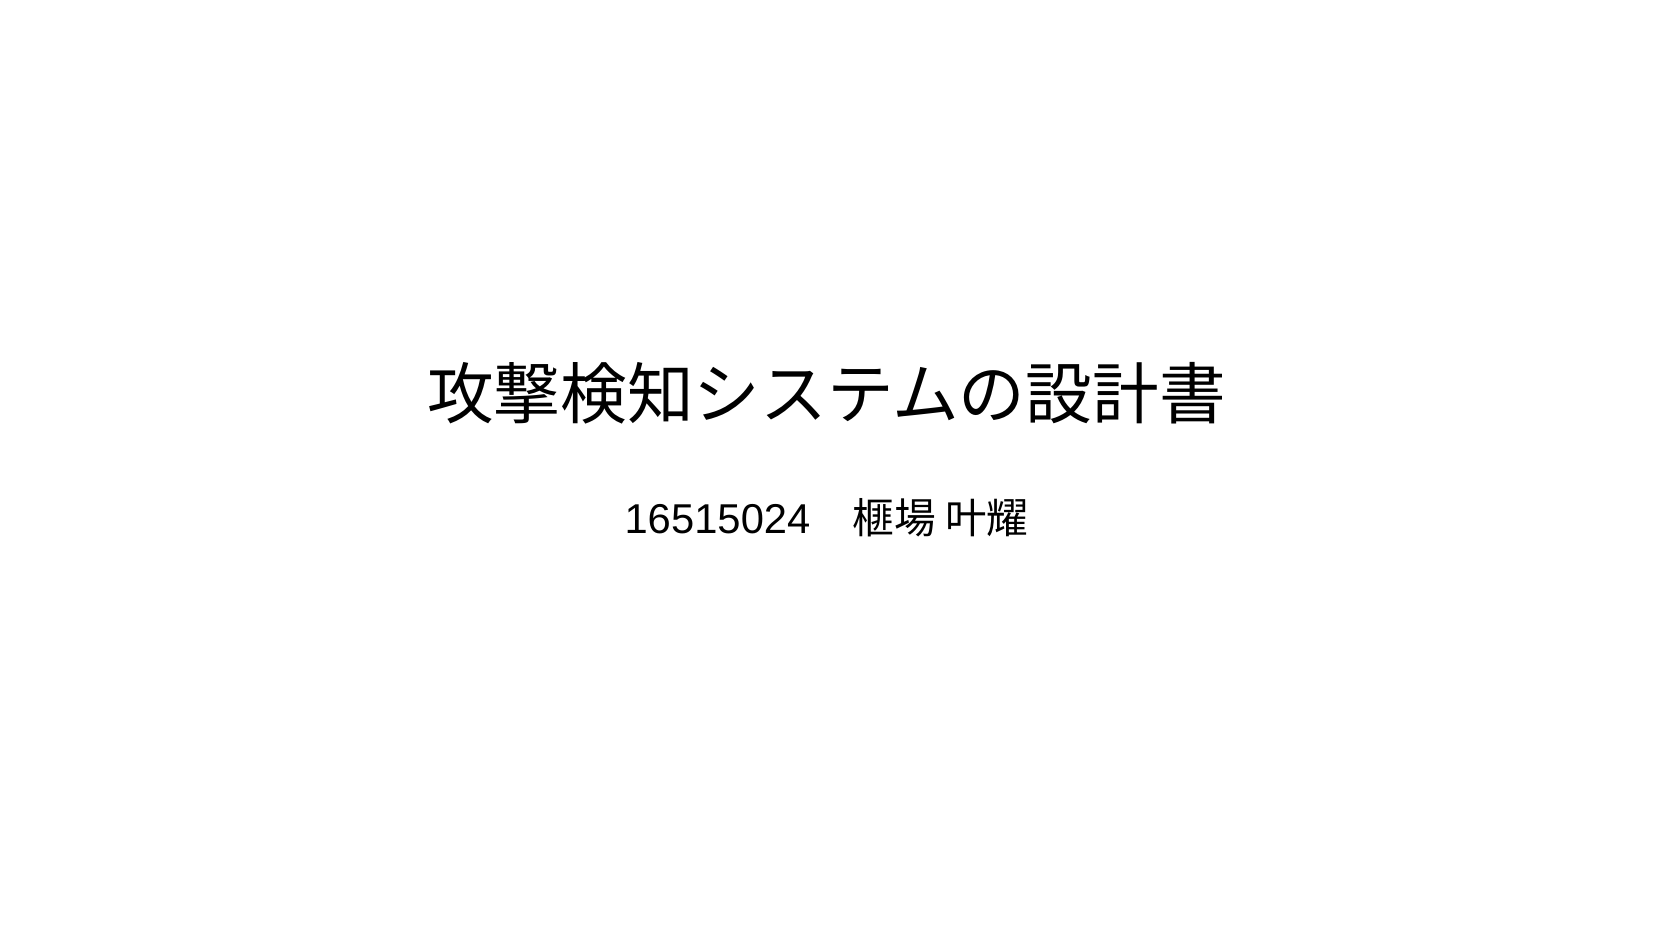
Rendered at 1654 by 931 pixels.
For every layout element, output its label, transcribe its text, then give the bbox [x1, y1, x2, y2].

subtitle 攻撃検知システムの設計書 16515024 榧場 叶耀 [82, 129, 1571, 757]
